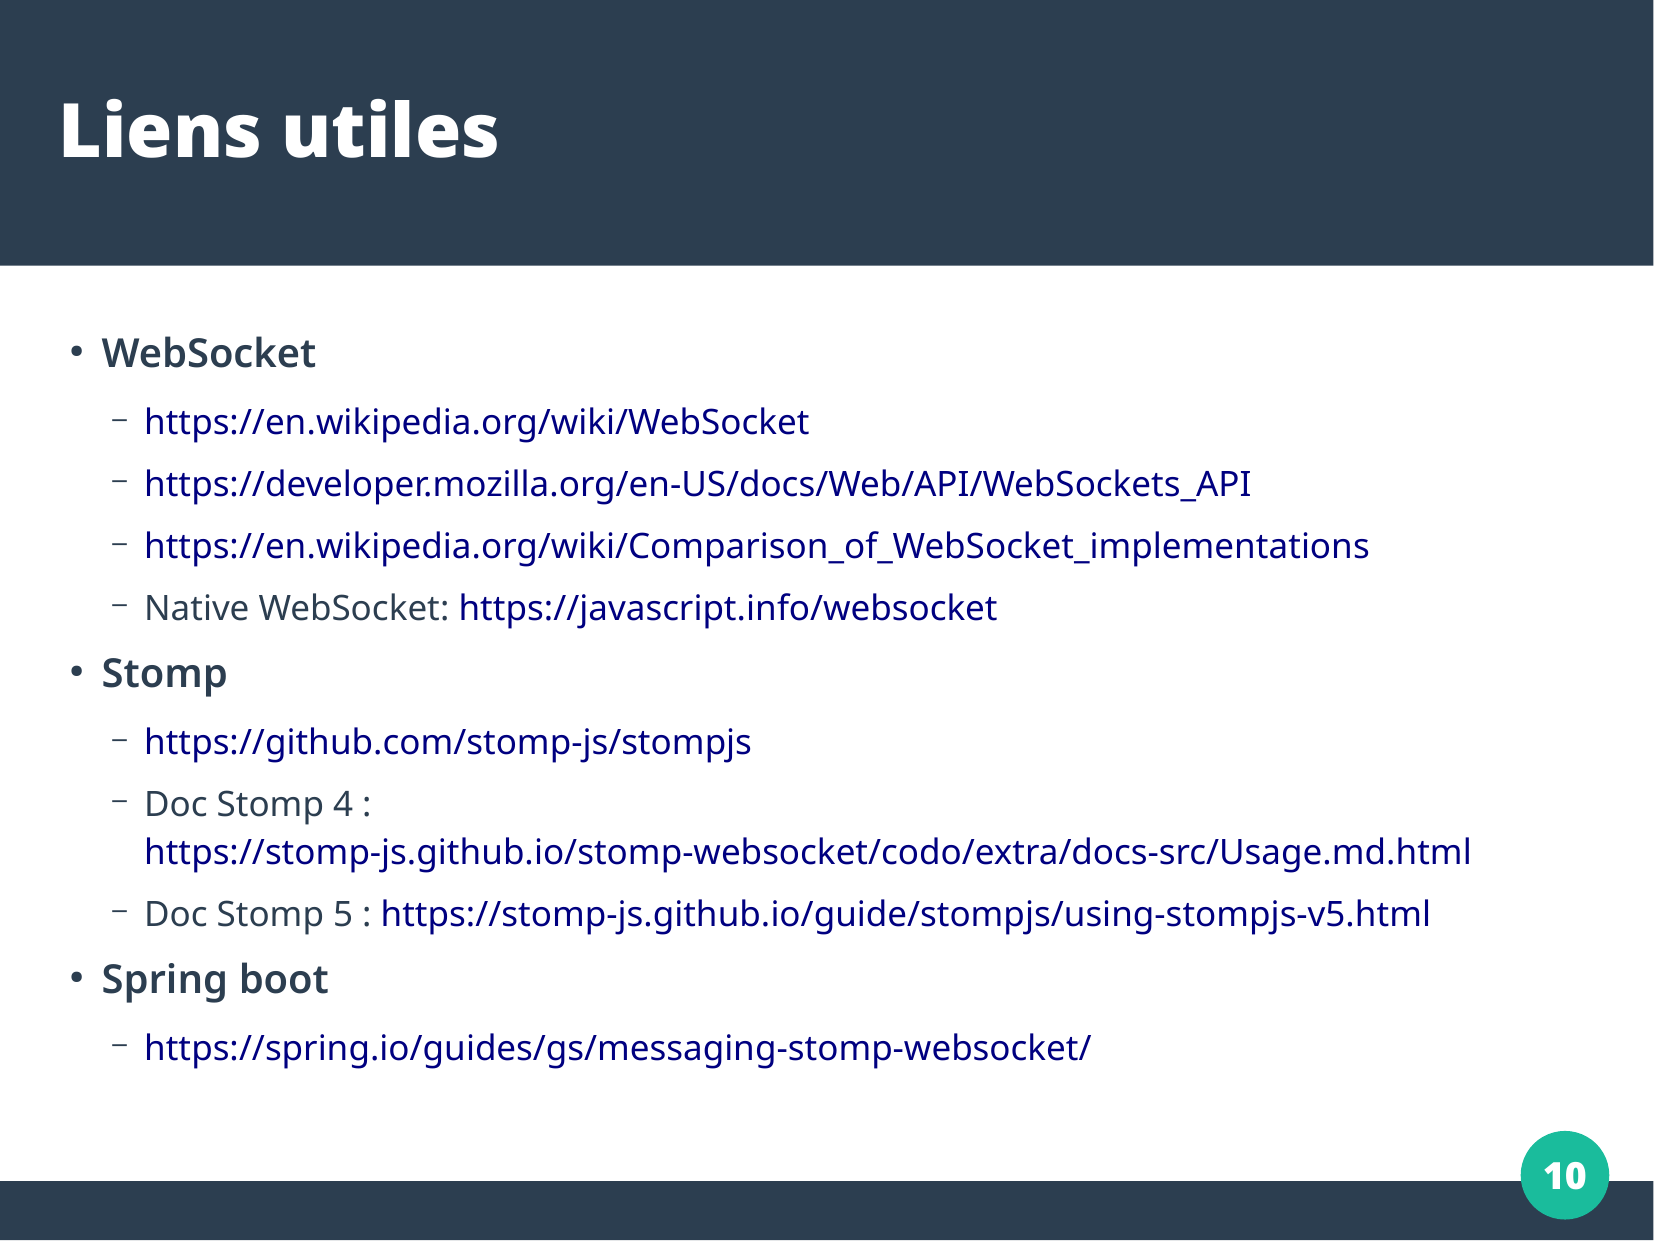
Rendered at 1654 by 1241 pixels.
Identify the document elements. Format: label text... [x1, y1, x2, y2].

title Liens utiles [59, 49, 1595, 207]
list WebSocket https://en.wikipedia.org/wiki/WebSocket https://developer.mozilla.org/en-US/docs/Web/API/WebSockets_API https://en.wikipedia.org/wiki/Comparison_of_WebSocket_implementations Native WebSocket: https://javascript.info/websocket Stomp https://github.com/stomp-js/stompjs Doc Stomp 4 : https://stomp-js.github.io/stomp-websocket/codo/extra/docs-src/Usage.md.html Doc Stomp 5 : https://stomp-js.github.io/guide/stompjs/using-stompjs-v5.html Spring boot https://spring.io/guides/gs/messaging-stomp-websocket/ [59, 324, 1595, 1075]
